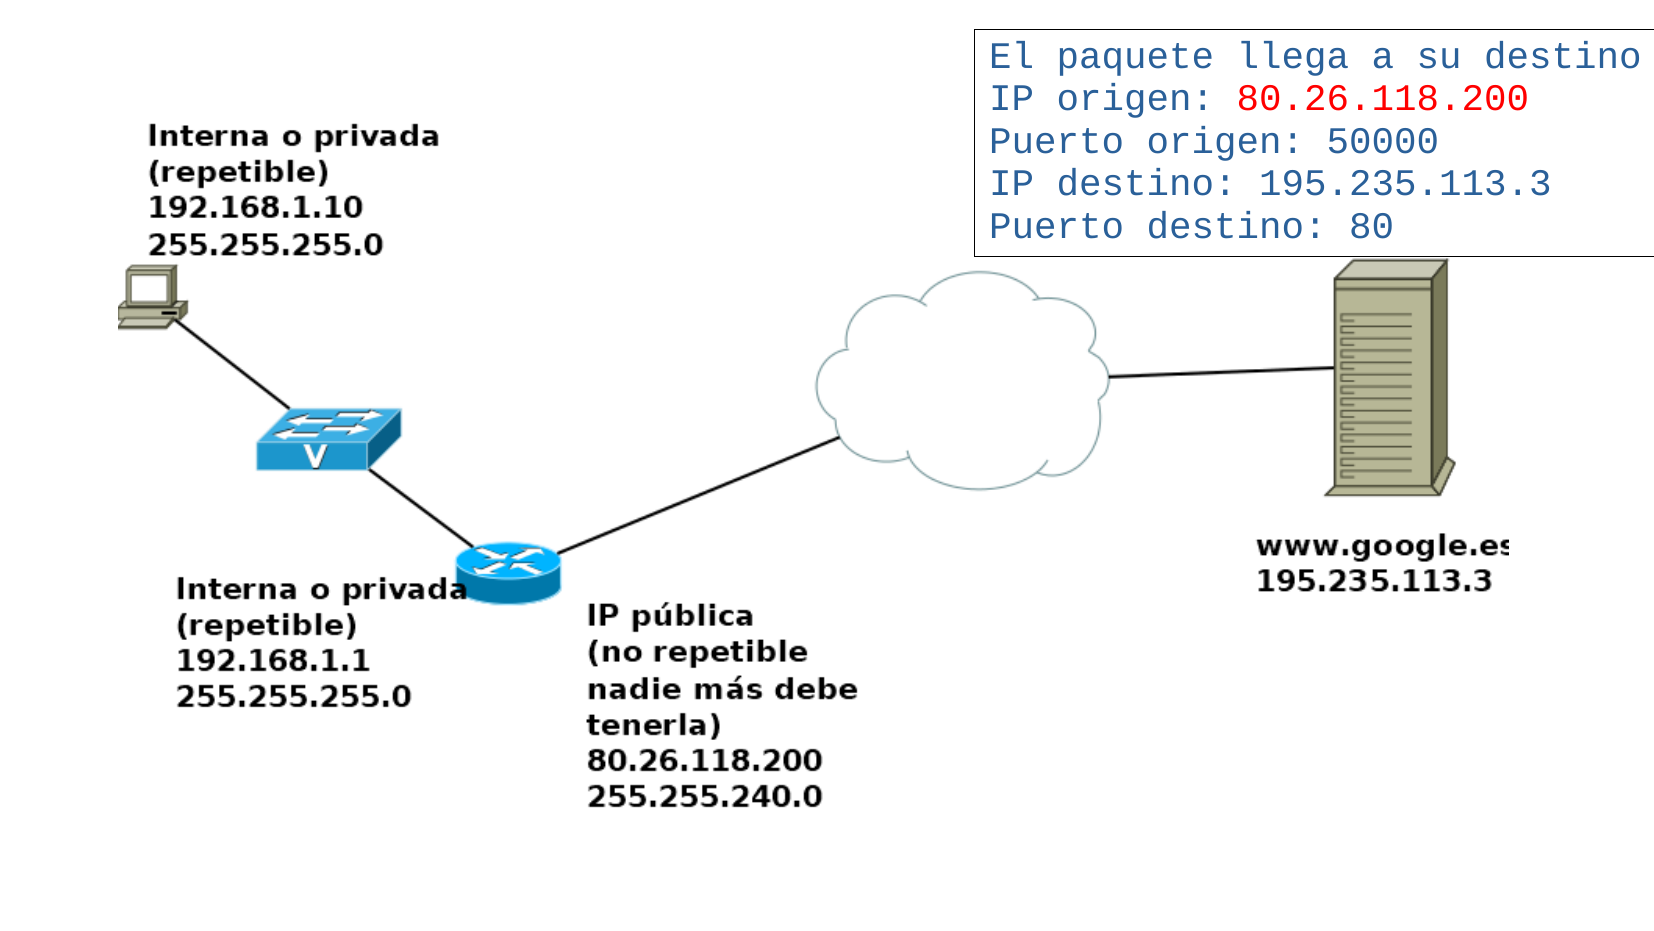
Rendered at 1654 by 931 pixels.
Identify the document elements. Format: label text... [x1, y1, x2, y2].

text_box El paquete llega a su destino IP origen: 80.26.118.200 Puerto origen: 50000 IP destino: 195.235.113.3 Puerto destino: 80 [974, 29, 1654, 257]
picture [118, 118, 1509, 815]
